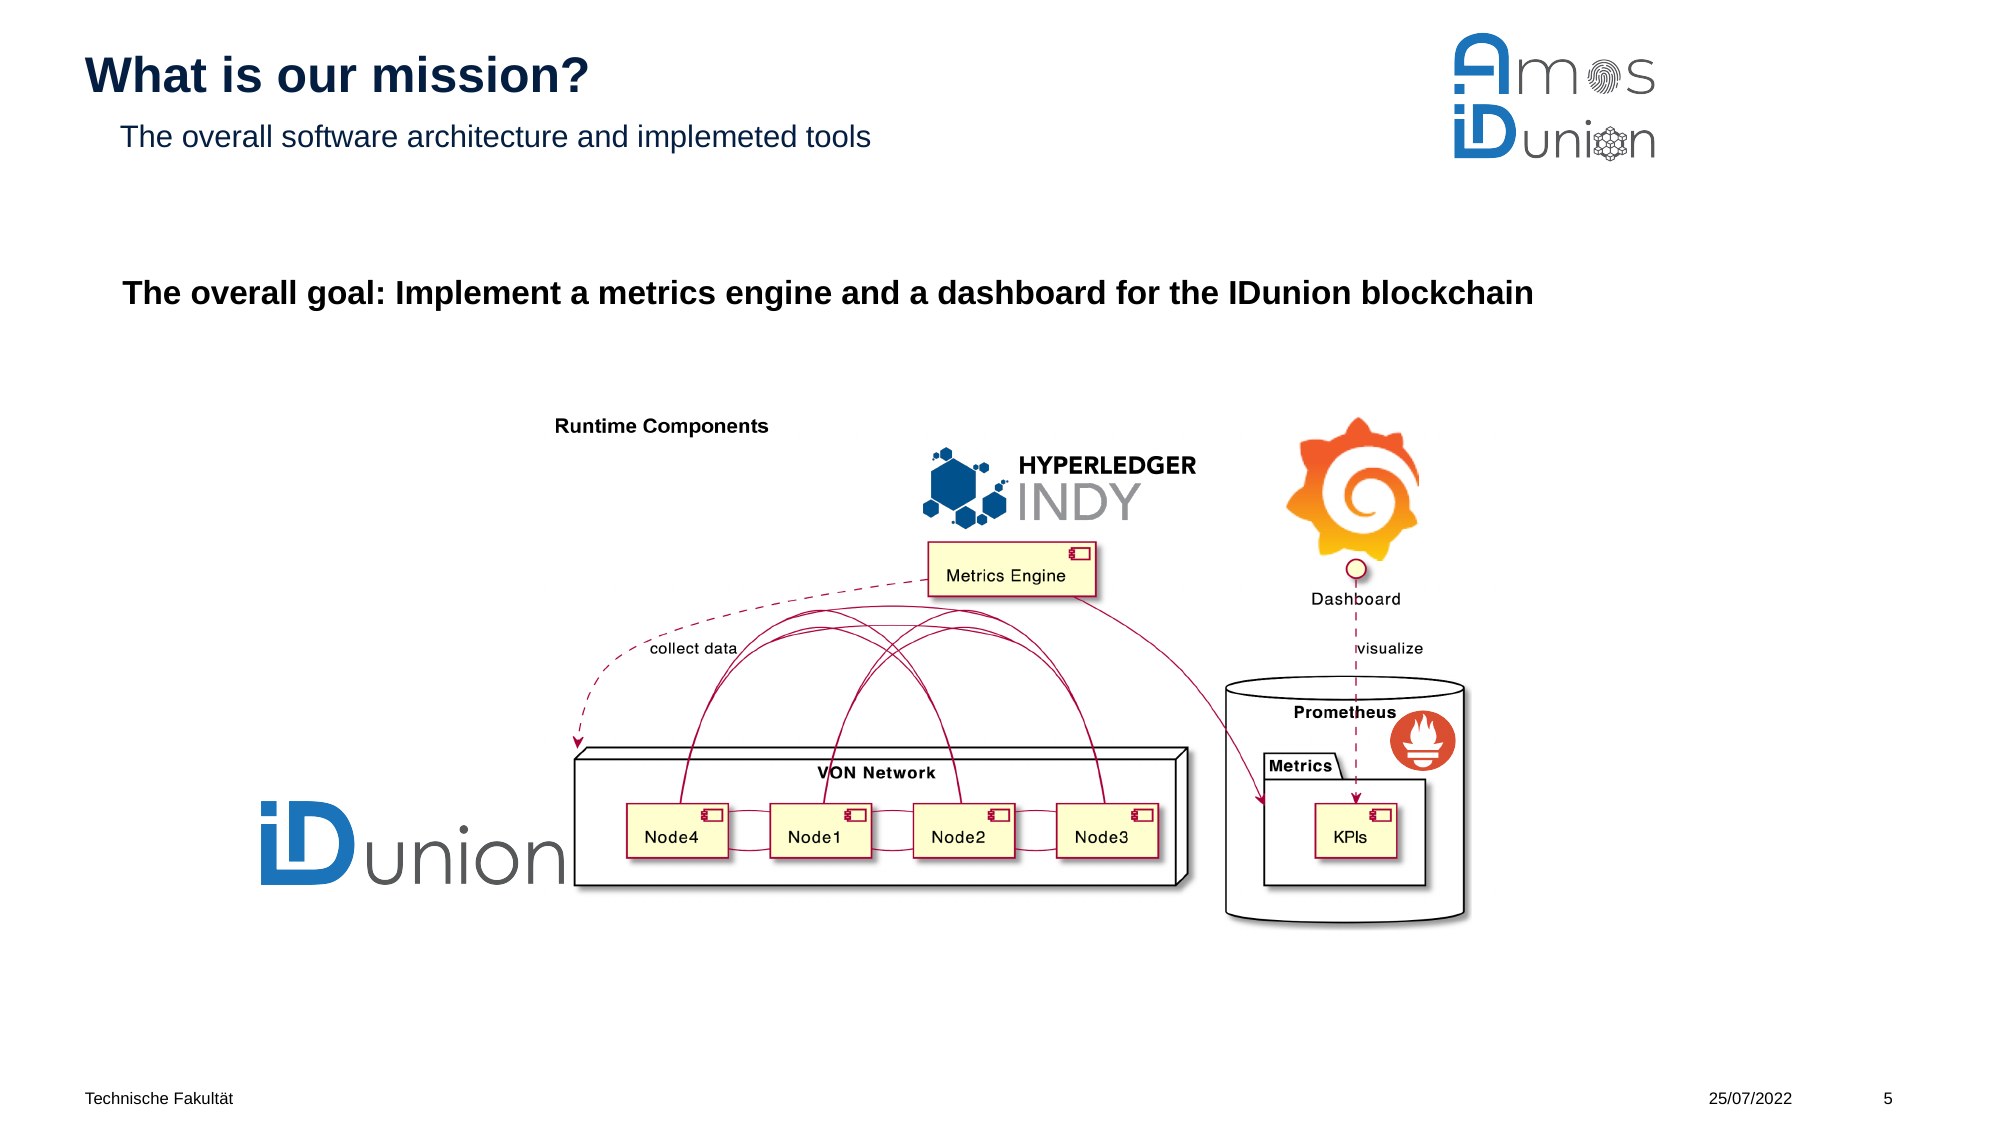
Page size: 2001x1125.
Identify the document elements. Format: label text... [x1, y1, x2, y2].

footer Technische Fakultät [85, 1088, 983, 1109]
slide_number 5 [1883, 1088, 1916, 1109]
picture [1449, 29, 1682, 168]
title What is our mission? [85, 49, 1208, 104]
slide_number 25/07/2022 [1708, 1088, 1849, 1109]
list The overall goal: Implement a metrics engine and a dashboard for the IDunion blockchain [85, 267, 1916, 443]
list The overall software architecture and implemeted tools [84, 112, 1208, 154]
picture [261, 416, 1496, 1027]
